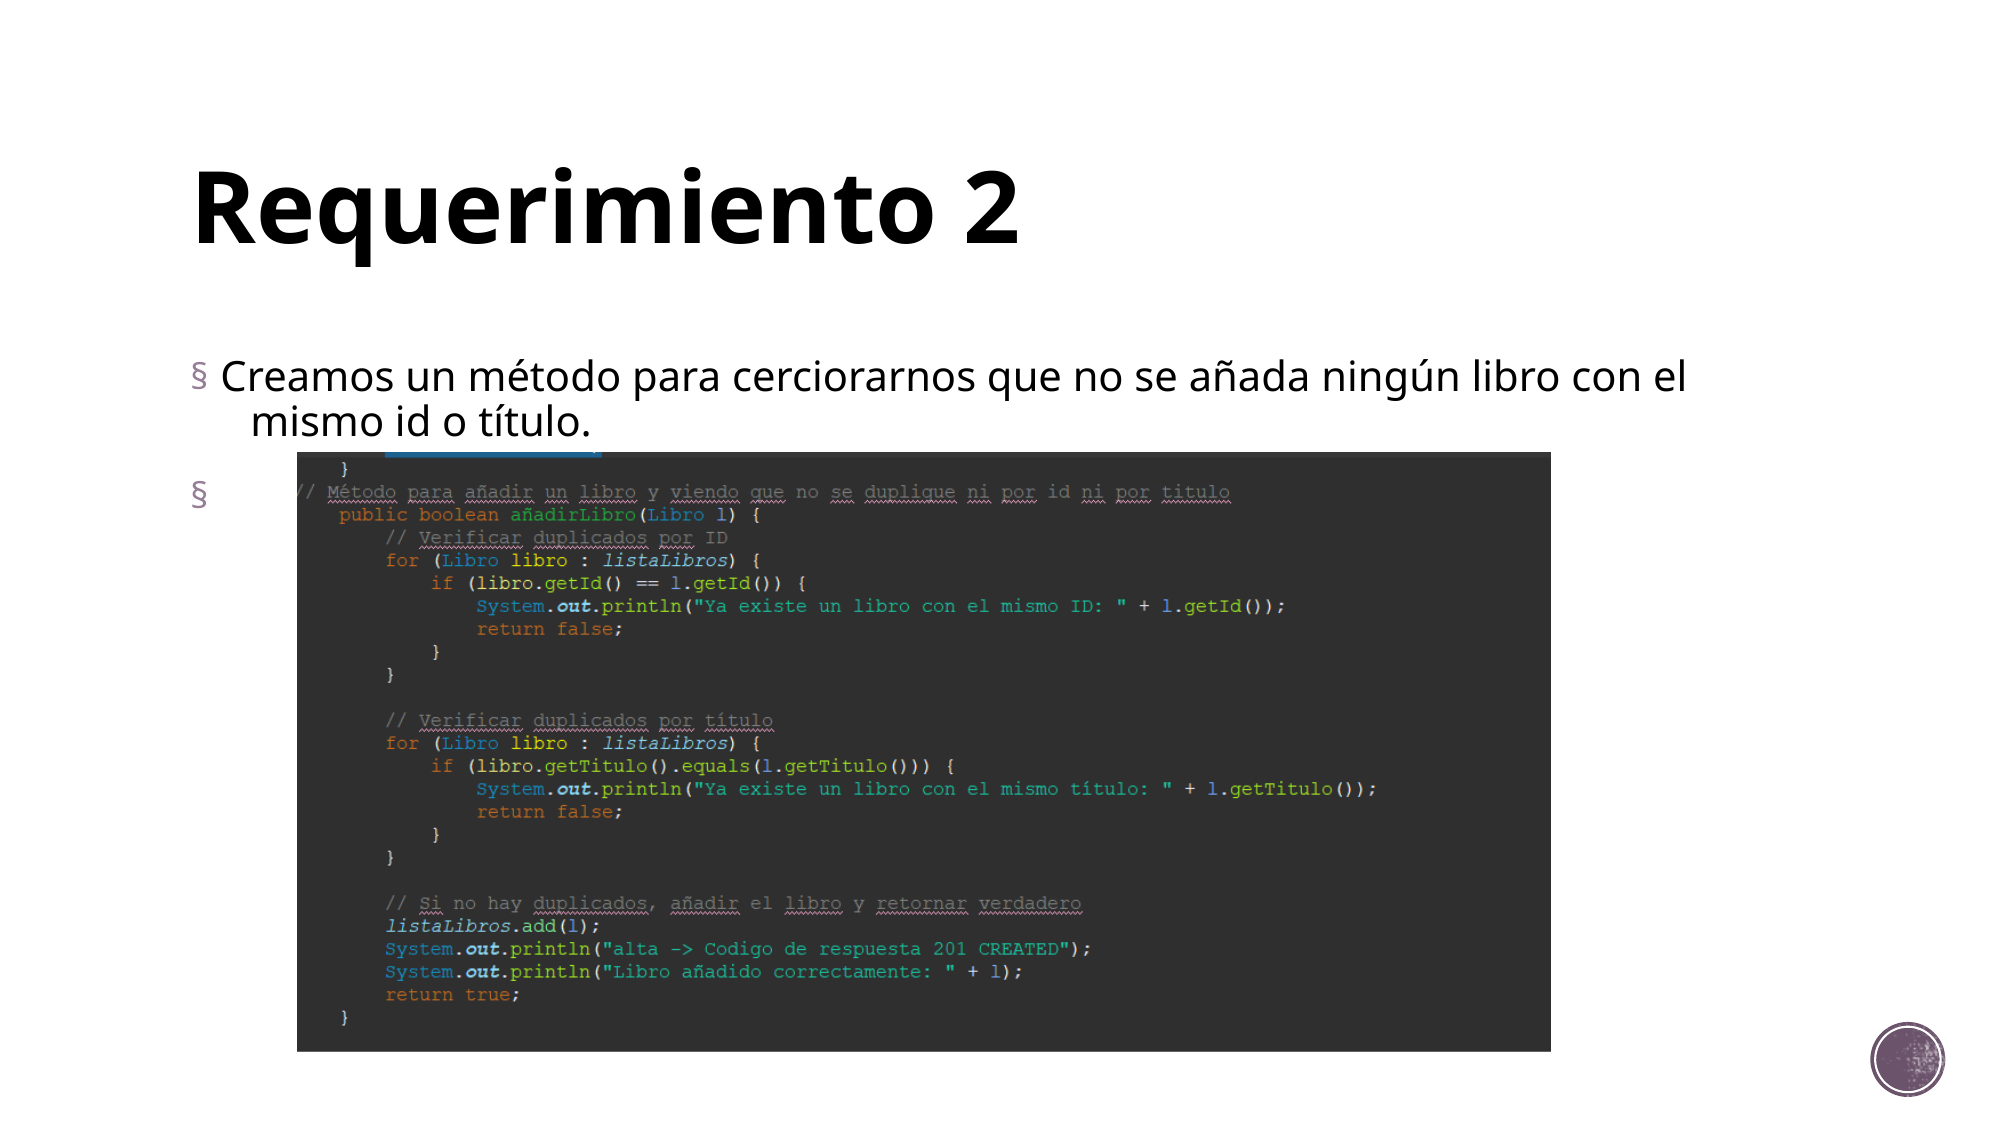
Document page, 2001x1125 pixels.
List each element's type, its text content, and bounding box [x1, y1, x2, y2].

picture [297, 452, 1551, 1053]
title Requerimiento 2 [175, 79, 1826, 344]
list Creamos un método para cerciorarnos que no se añada ningún libro con el mismo id o título. [175, 348, 1826, 1013]
